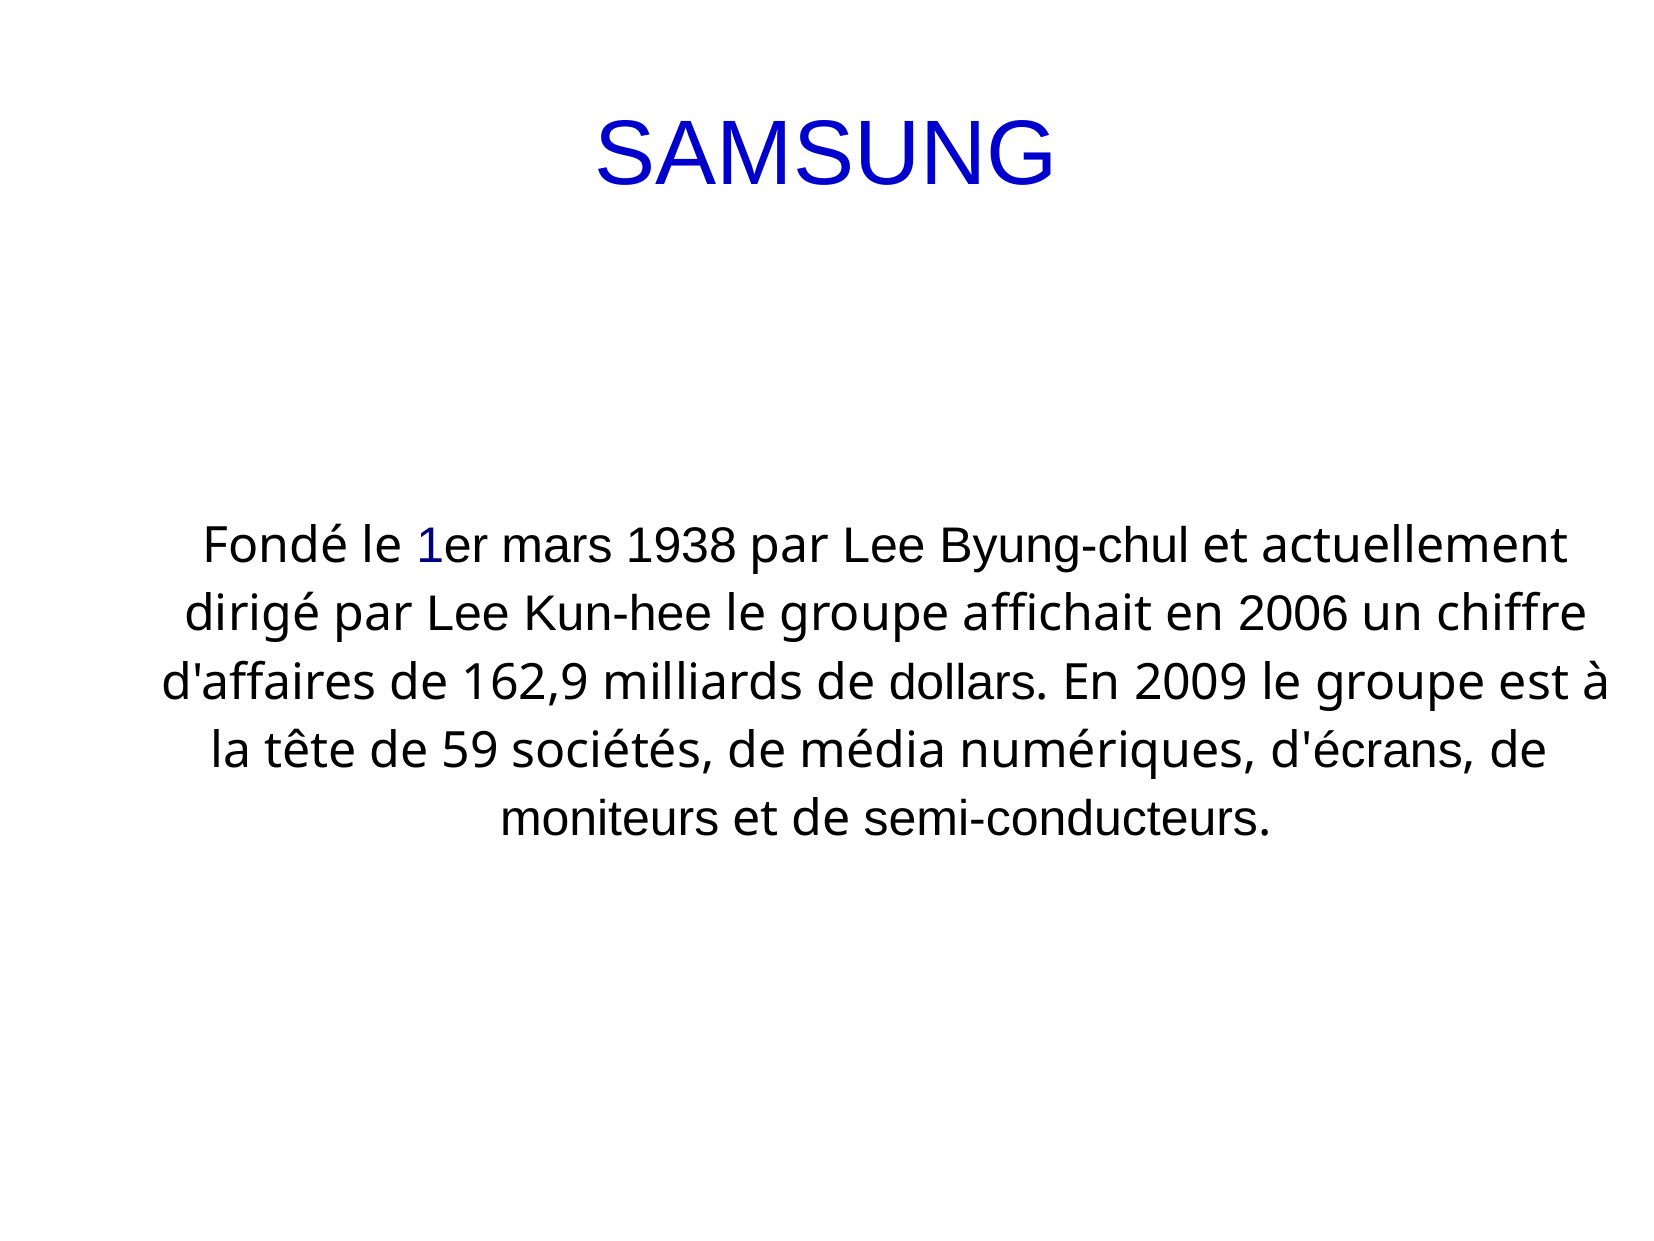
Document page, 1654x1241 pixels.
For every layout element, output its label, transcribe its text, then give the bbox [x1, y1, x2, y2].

subtitle Fondé le 1er mars 1938 par Lee Byung-chul et actuellement dirigé par Lee Kun-hee le groupe affichait en 2006 un chiffre d'affaires de 162,9 milliards de dollars. En 2009 le groupe est à la tête de 59 sociétés, de média numériques, d'écrans, de moniteurs et de semi-conducteurs. [141, 320, 1630, 1040]
title SAMSUNG [82, 49, 1571, 257]
